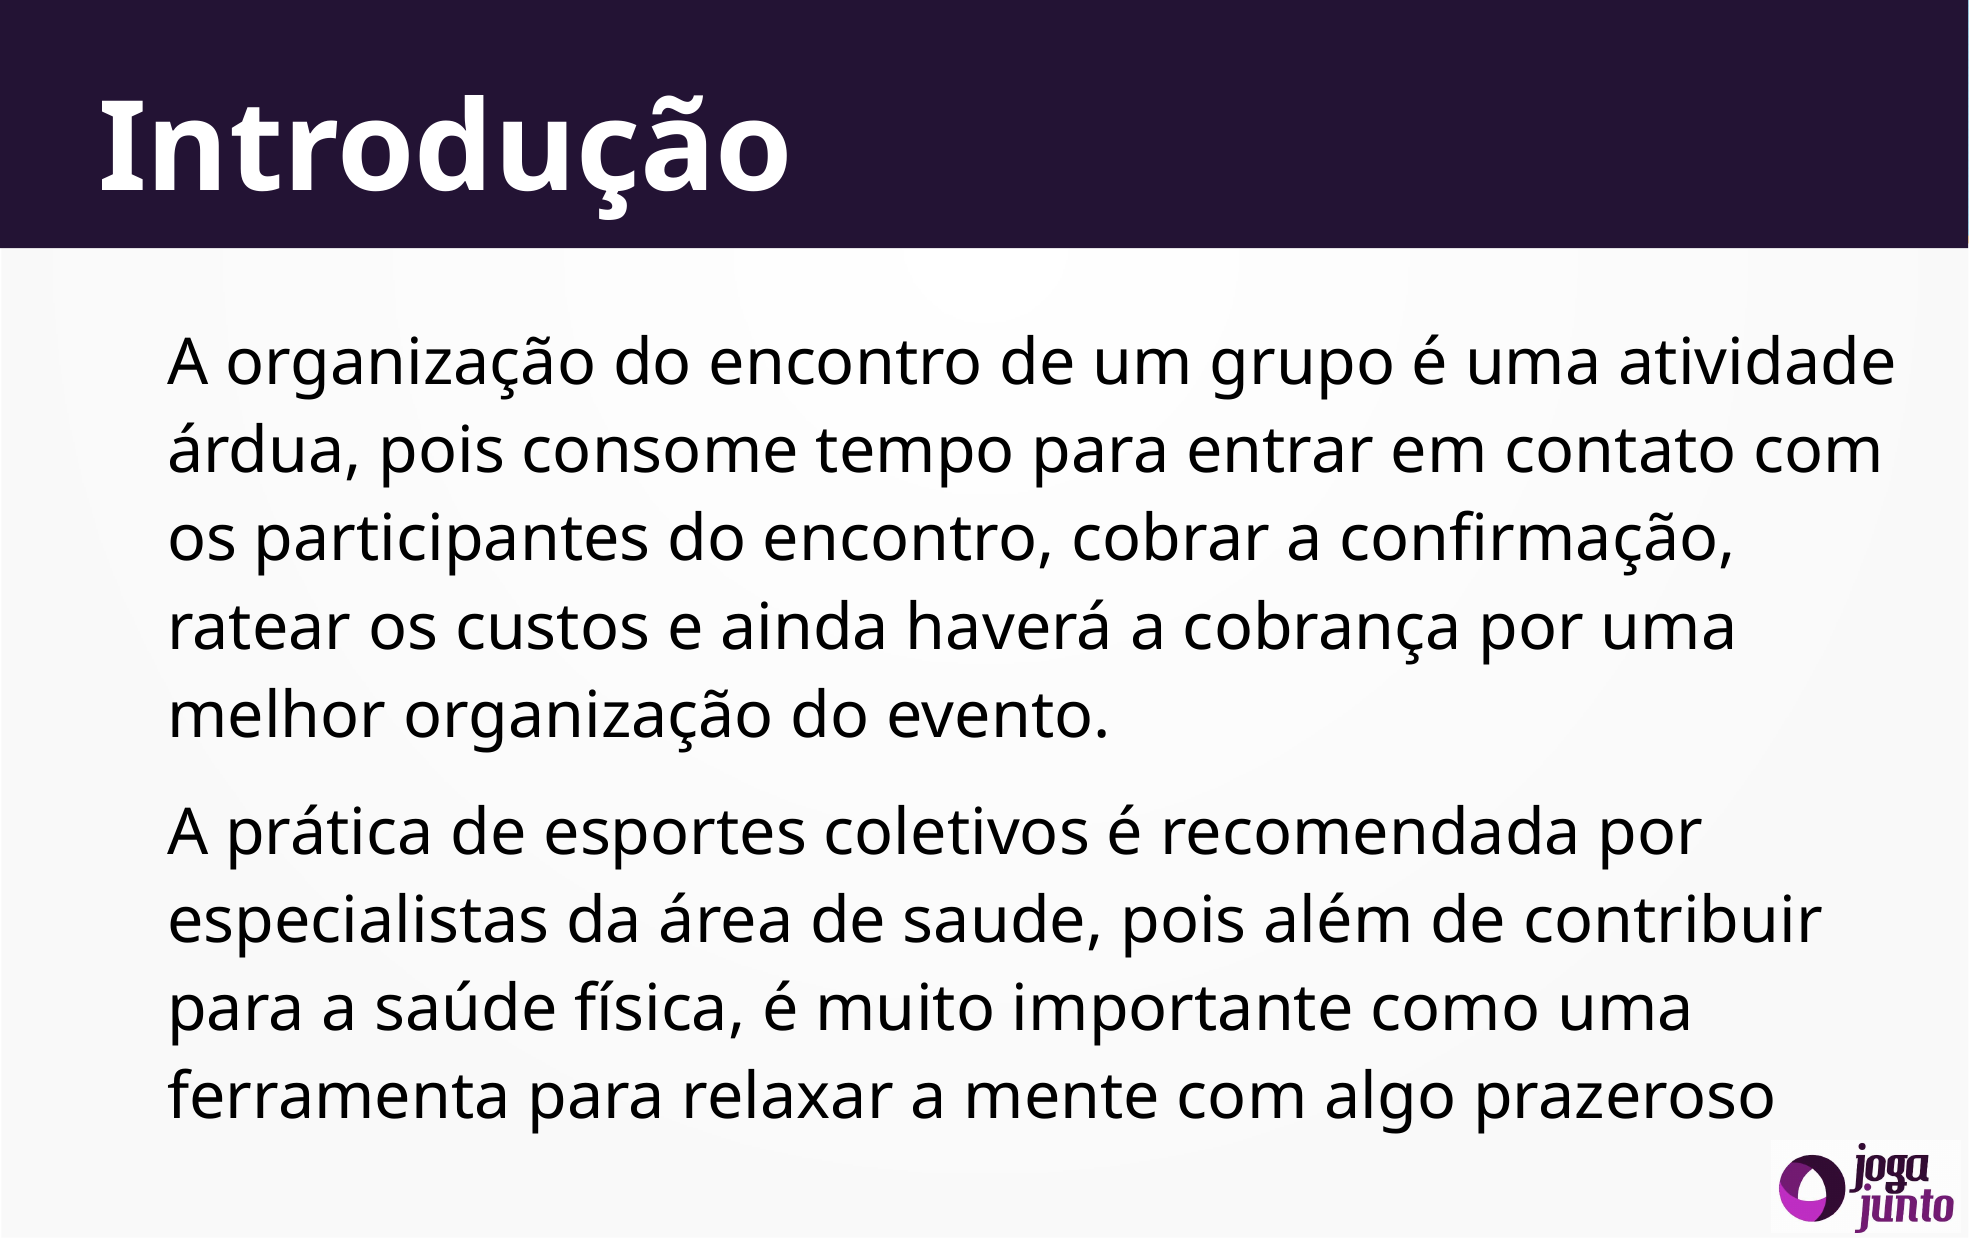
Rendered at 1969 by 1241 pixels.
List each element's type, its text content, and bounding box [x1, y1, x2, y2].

title Introdução [98, 19, 1870, 227]
list A organização do encontro de um grupo é uma atividade árdua, pois consome tempo para entrar em contato com os participantes do encontro, cobrar a confirmação, ratear os custos e ainda haverá a cobrança por uma melhor organização do evento. A prática de esportes coletivos é recomendada por especialistas da área de saude, pois além de contribuir para a saúde física, é muito importante como uma ferramenta para relaxar a mente com algo prazeroso [98, 315, 1914, 1141]
picture [0, 249, 1969, 1241]
